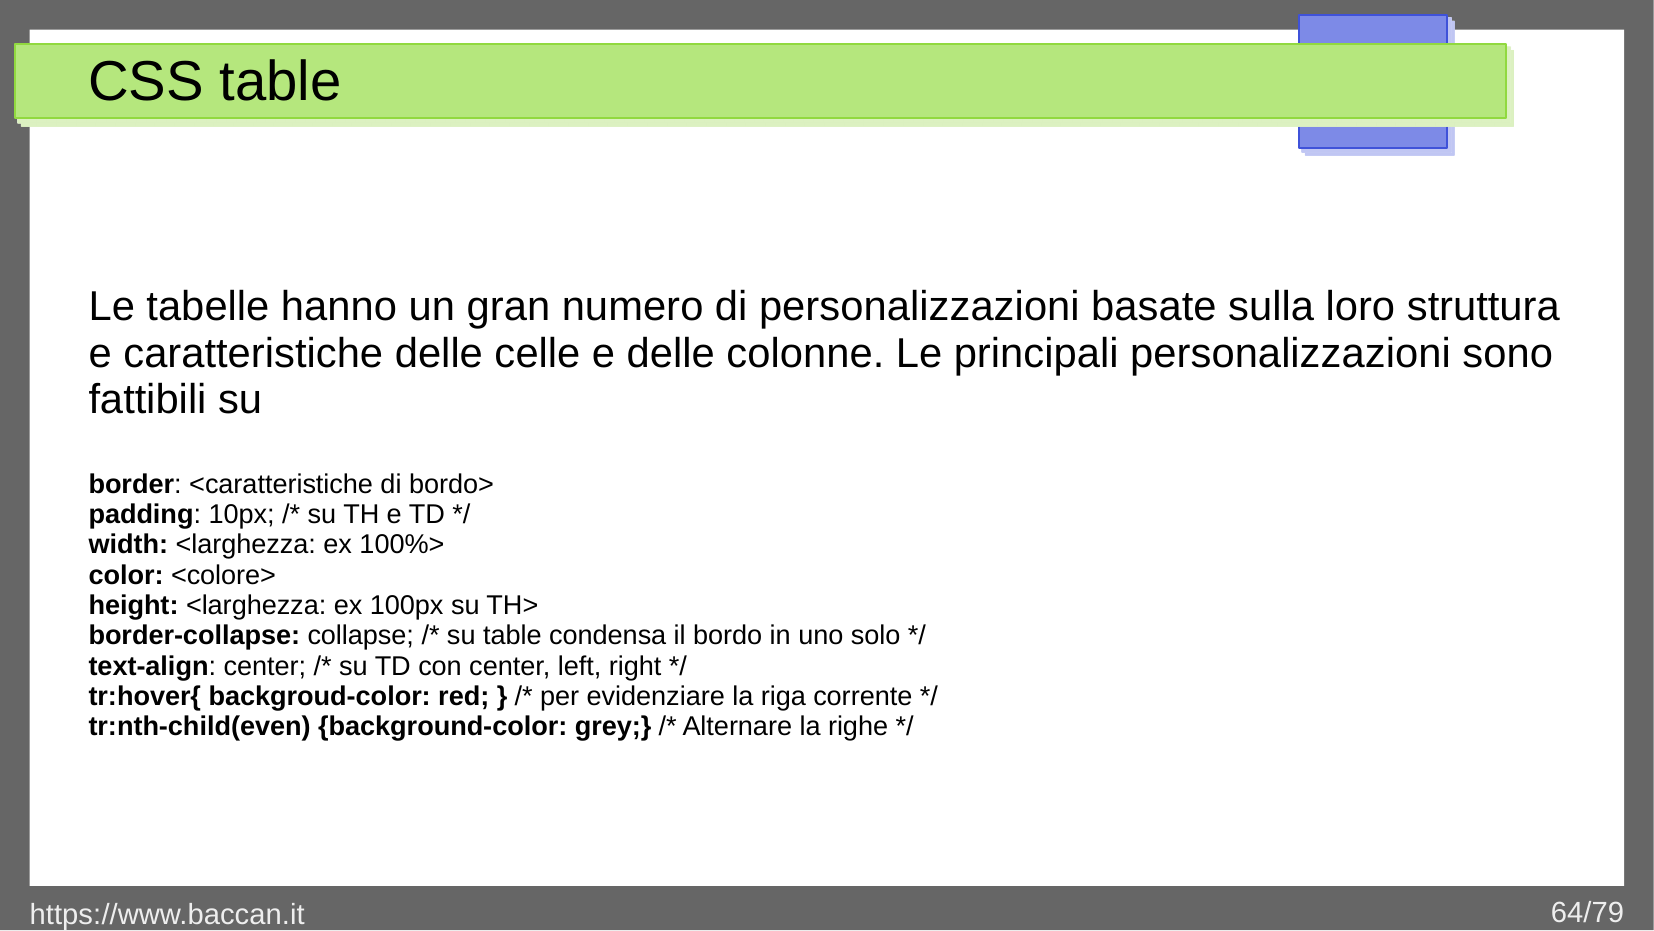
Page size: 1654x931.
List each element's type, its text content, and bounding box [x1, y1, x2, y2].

title CSS table [88, 44, 1506, 119]
text_box Le tabelle hanno un gran numero di personalizzazioni basate sulla loro struttura e caratteristiche delle celle e delle colonne. Le principali personalizzazioni sono fattibili su border: <caratteristiche di bordo> padding: 10px; /* su TH e TD */ width: <larghezza: ex 100%> color: <colore> height: <larghezza: ex 100px su TH> border-collapse: collapse; /* su table condensa il bordo in uno solo */ text-align: center; /* su TD con center, left, right */ tr:hover{ backgroud-color: red; } /* per evidenziare la riga corrente */ tr:nth-child(even) {background-color: grey;} /* Alternare la righe */ [88, 186, 1565, 838]
